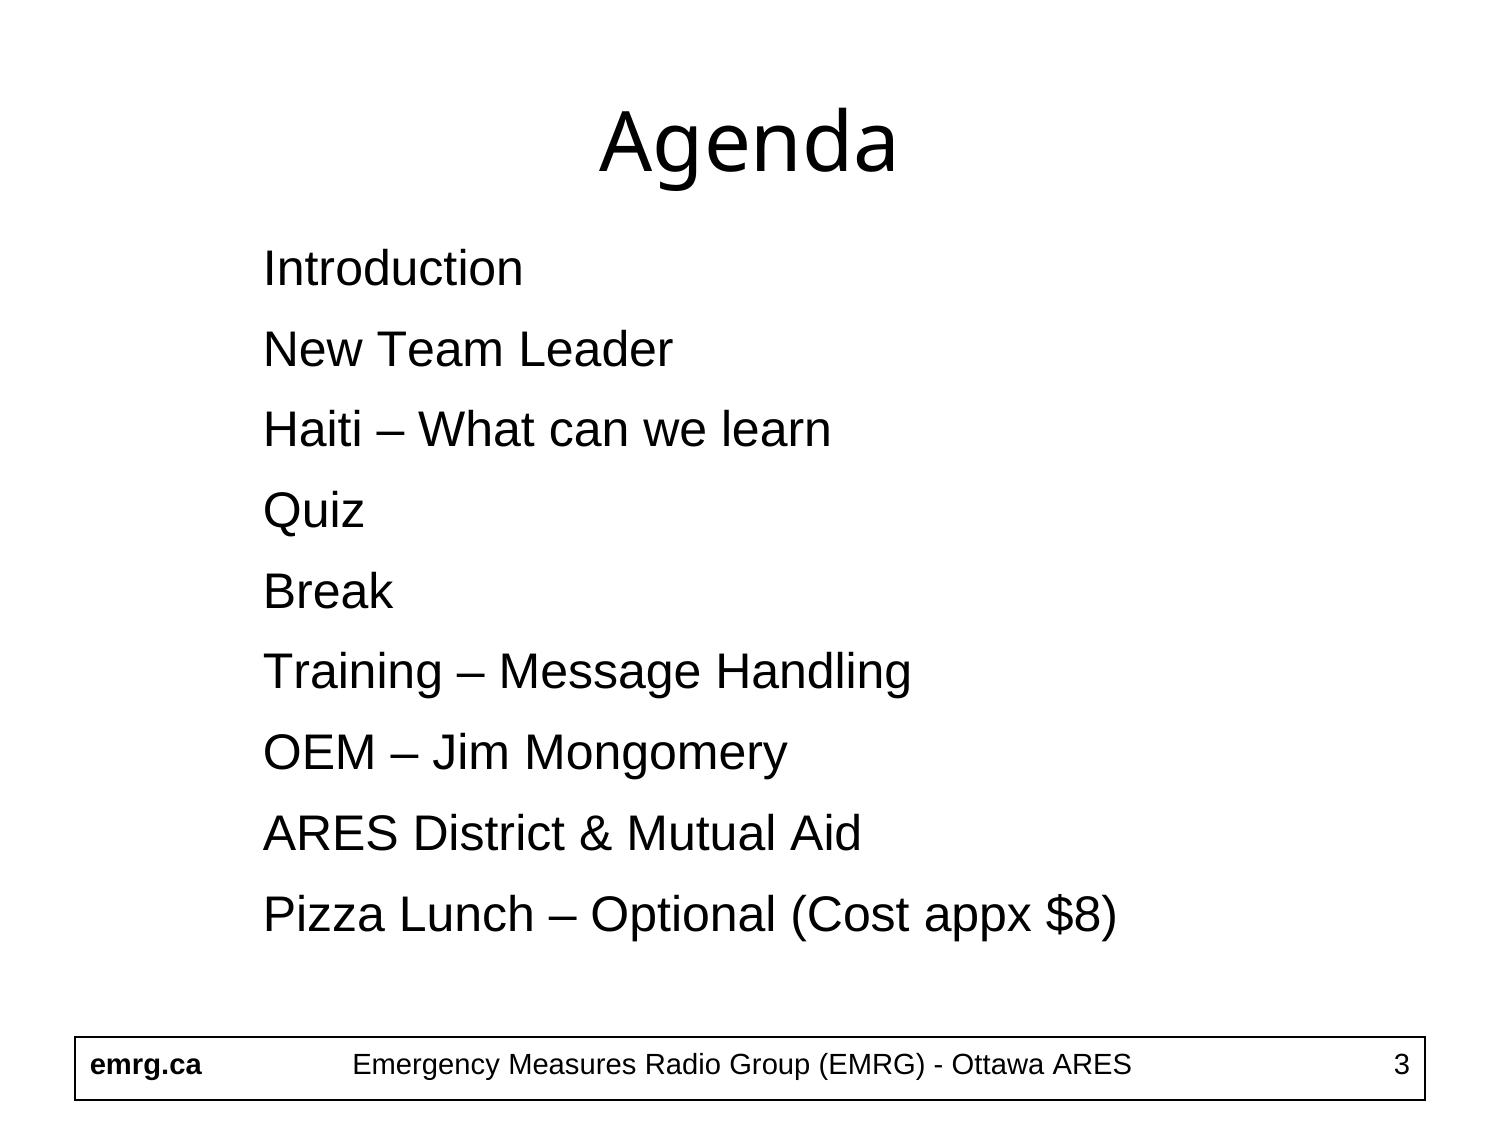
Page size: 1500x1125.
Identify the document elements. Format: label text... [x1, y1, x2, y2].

list Introduction New Team Leader Haiti – What can we learn Quiz Break Training – Message Handling OEM – Jim Mongomery ARES District & Mutual Aid Pizza Lunch – Optional (Cost appx $8) [247, 232, 1426, 1073]
title Agenda [75, 45, 1426, 233]
text_box <number> [1246, 1037, 1426, 1103]
text_box Emergency Measures Radio Group (EMRG) - Ottawa ARES [247, 1037, 1238, 1103]
